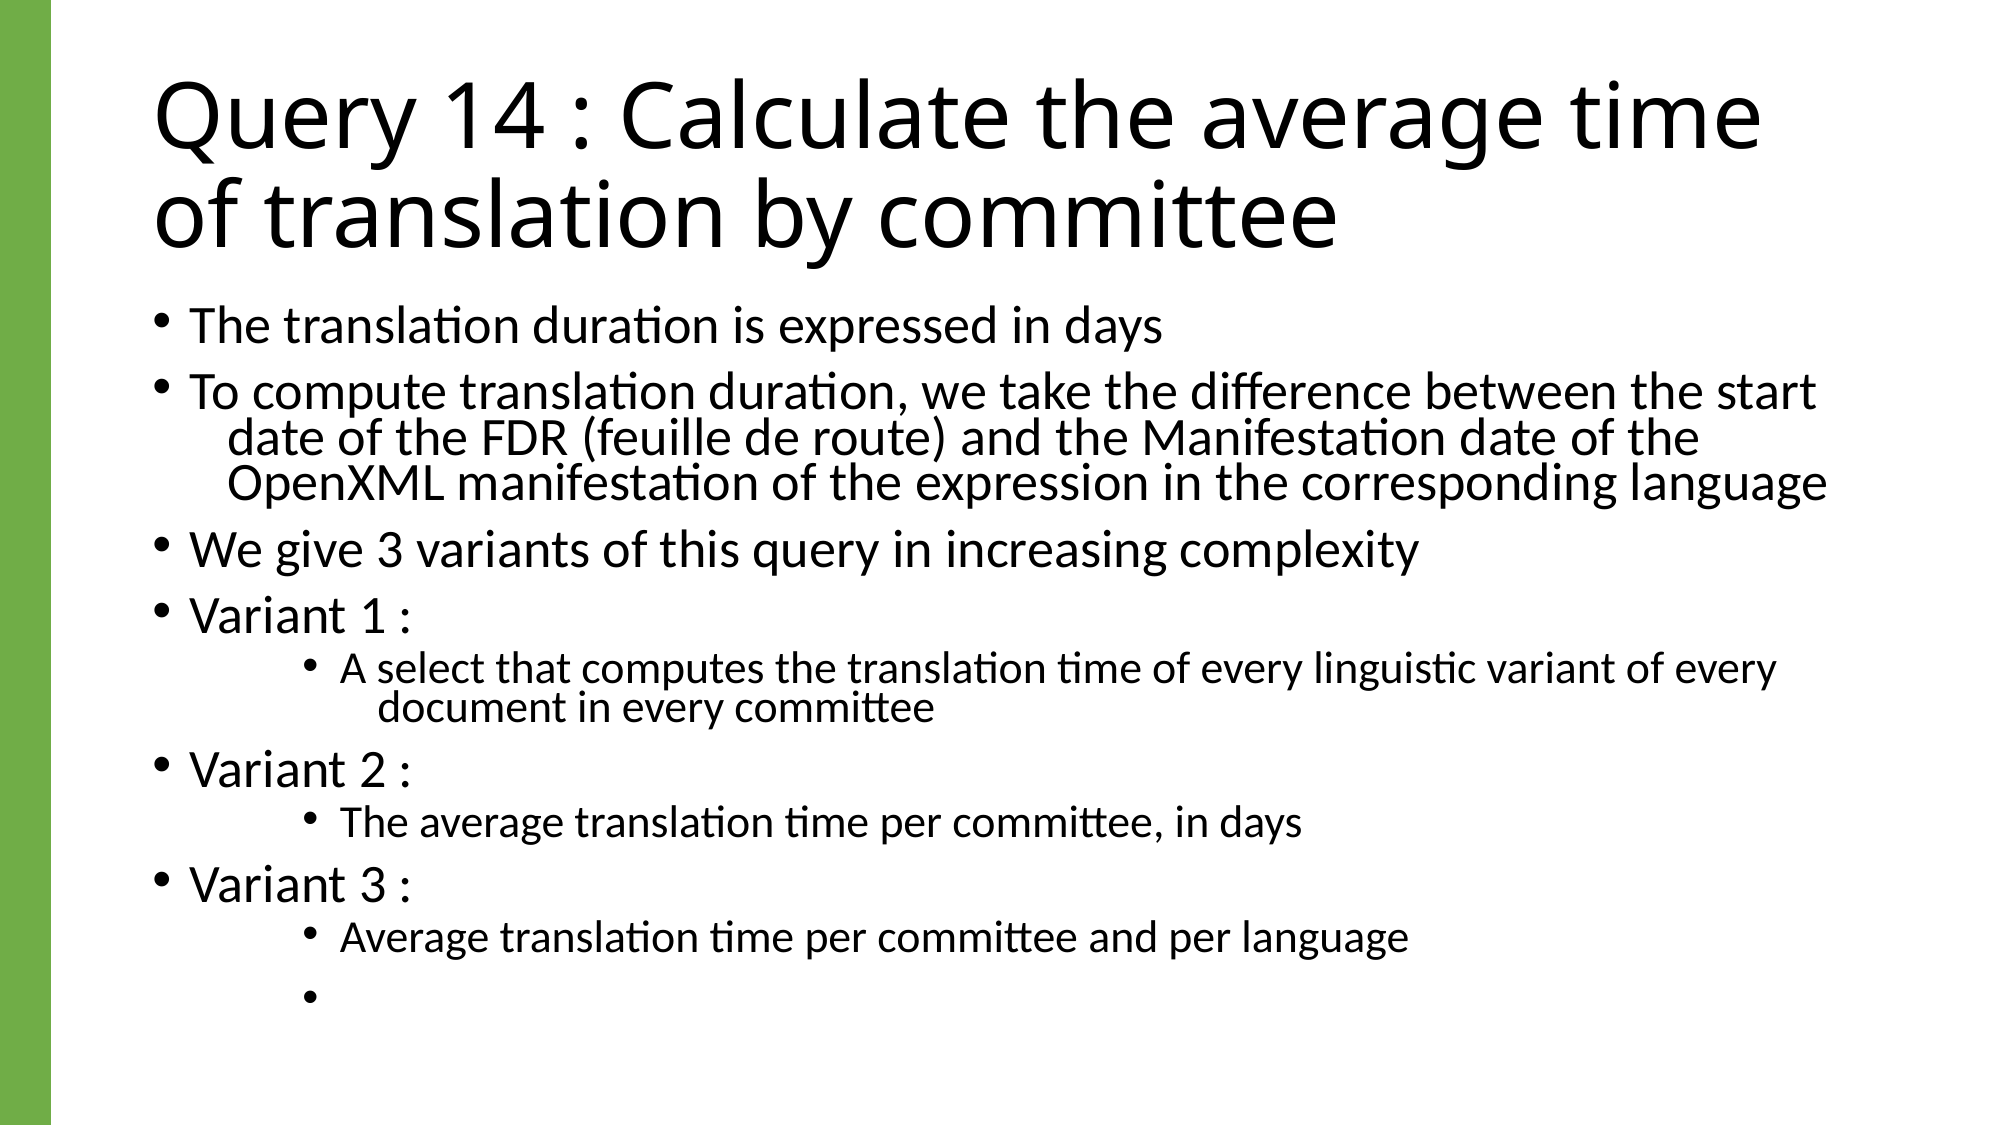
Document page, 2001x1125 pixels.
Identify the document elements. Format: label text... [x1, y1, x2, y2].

text_box [0, 0, 51, 1125]
list The translation duration is expressed in days To compute translation duration, we take the difference between the start date of the FDR (feuille de route) and the Manifestation date of the OpenXML manifestation of the expression in the corresponding language We give 3 variants of this query in increasing complexity Variant 1 : A select that computes the translation time of every linguistic variant of every document in every committee Variant 2 : The average translation time per committee, in days Variant 3 : Average translation time per committee and per language [137, 299, 1863, 1014]
title Query 14 : Calculate the average time of translation by committee [137, 59, 1863, 278]
